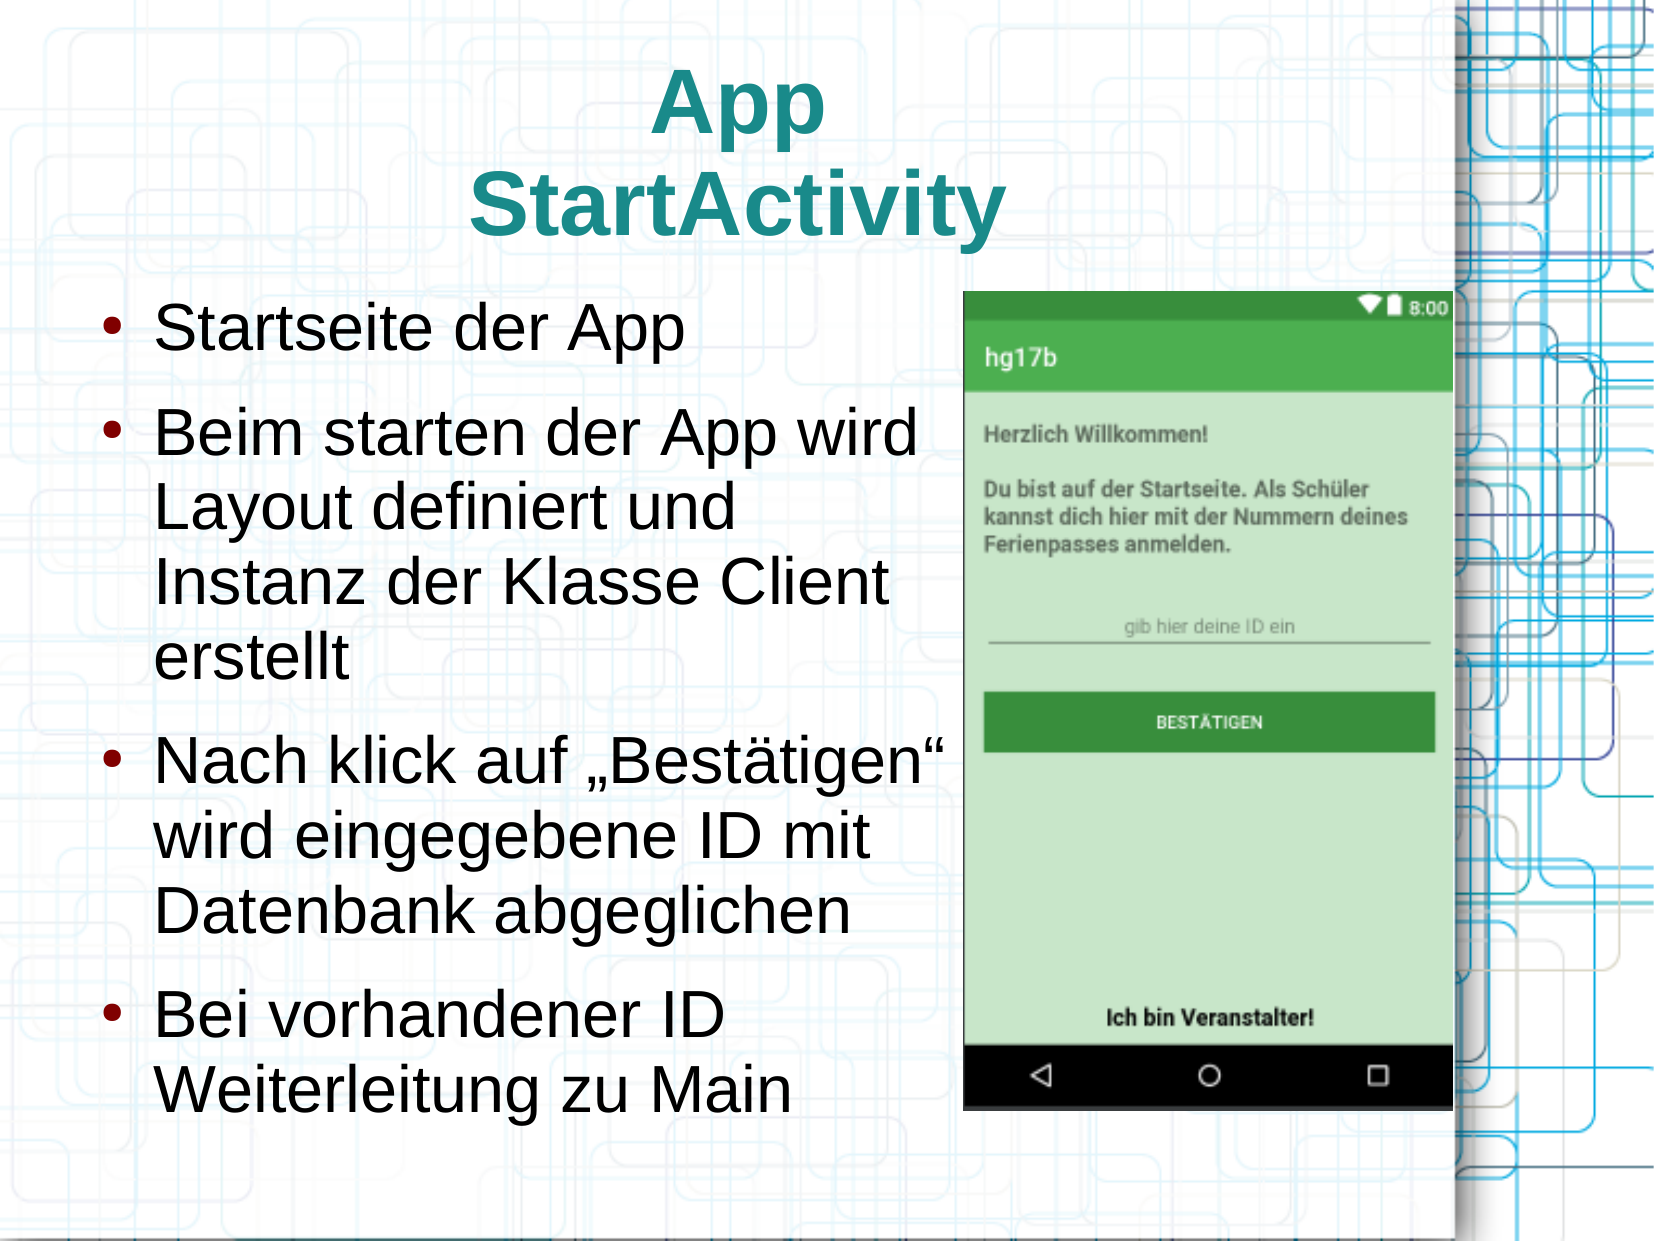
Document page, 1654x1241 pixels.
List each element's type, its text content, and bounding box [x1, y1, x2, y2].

list Startseite der App Beim starten der App wird Layout definiert und Instanz der Klasse Client erstellt Nach klick auf „Bestätigen“ wird eingegebene ID mit Datenbank abgeglichen Bei vorhandener ID Weiterleitung zu Main [82, 290, 964, 1127]
title App StartActivity [59, 49, 1418, 257]
picture [0, 0, 1654, 1241]
